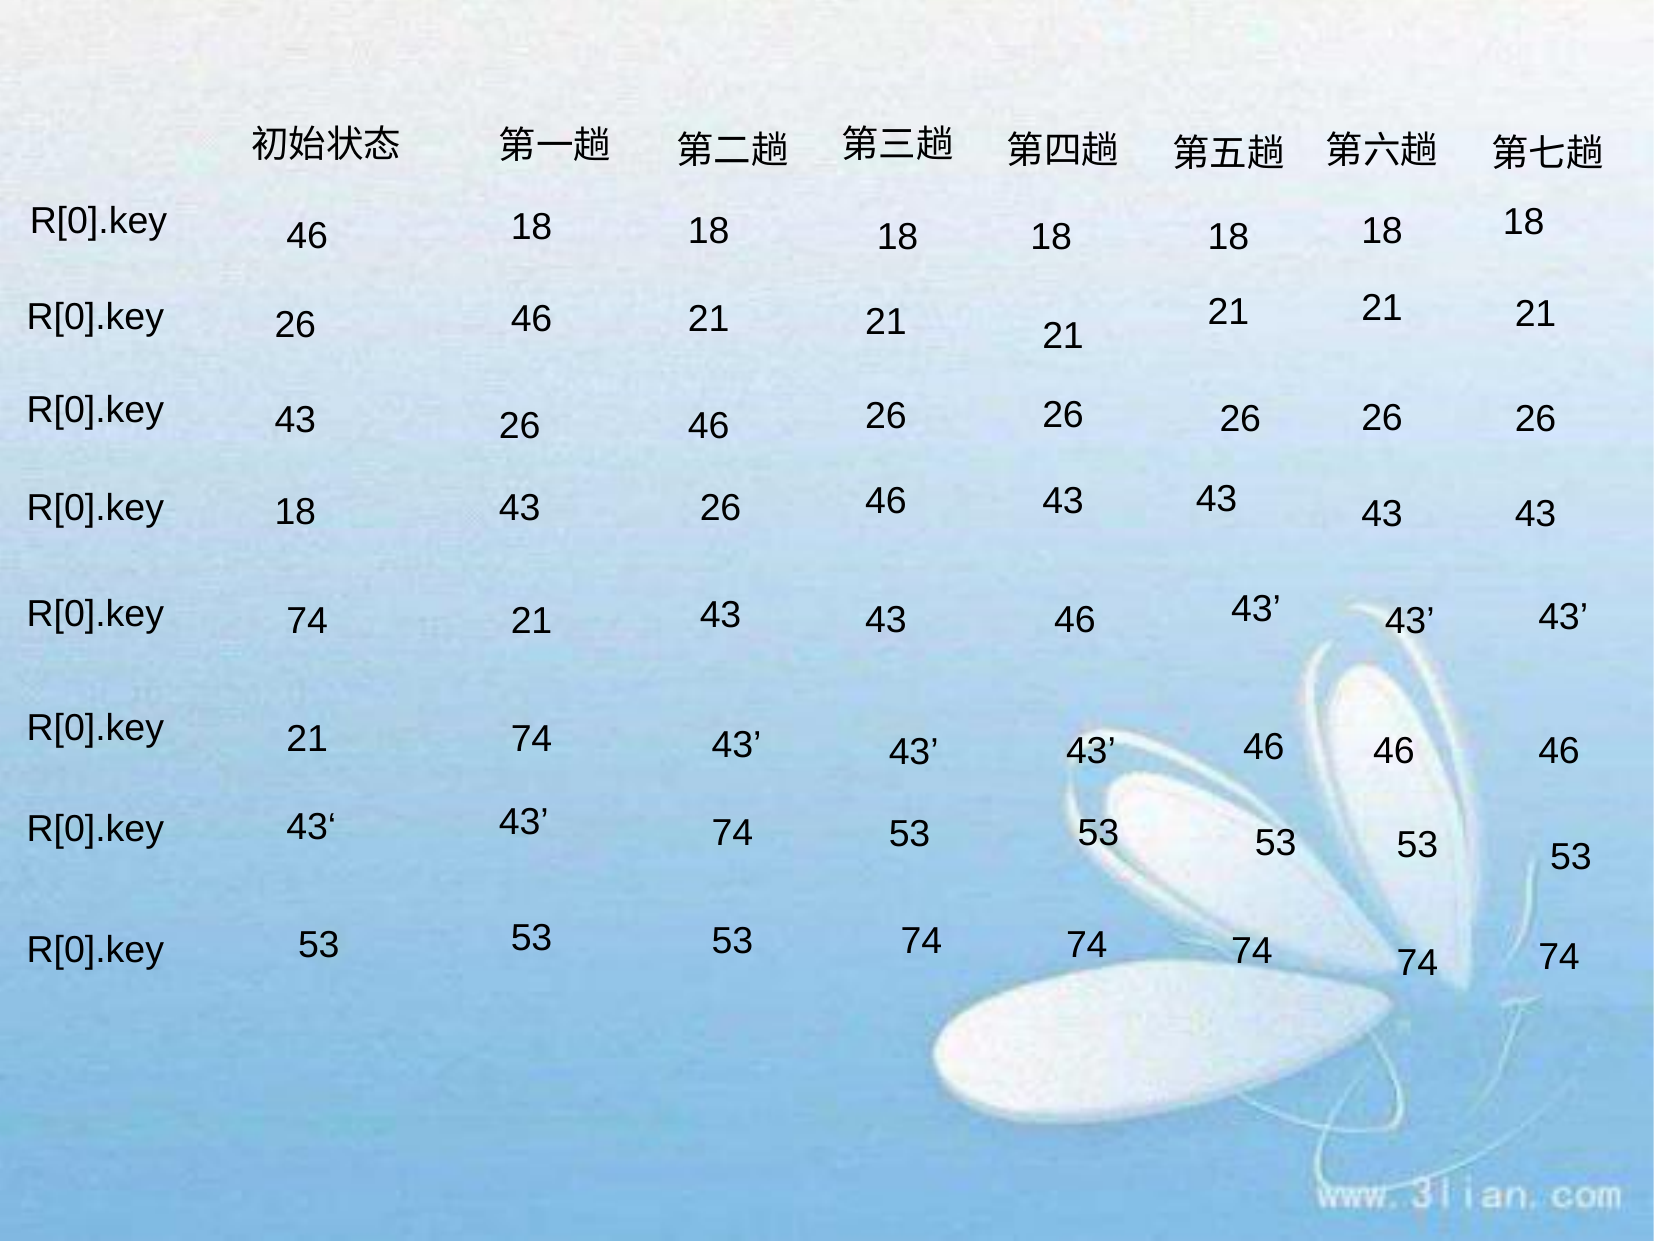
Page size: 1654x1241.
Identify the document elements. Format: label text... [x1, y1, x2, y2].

text_box 第六趟 [1311, 106, 1465, 189]
text_box R[0].key [11, 458, 189, 558]
text_box 43’ [484, 793, 591, 851]
text_box 43’ [1051, 721, 1134, 779]
text_box 74 [1216, 922, 1300, 980]
text_box 43 [484, 479, 579, 537]
text_box 18 [496, 177, 591, 276]
text_box 43’ [1370, 591, 1453, 649]
text_box 18 [259, 482, 332, 540]
text_box 43’ [696, 694, 792, 794]
text_box 46 [1228, 696, 1323, 796]
text_box 74 [1523, 907, 1642, 1007]
text_box 53 [696, 911, 792, 969]
text_box 第三趟 [826, 106, 992, 177]
text_box 43 [1500, 485, 1583, 543]
text_box 43’ [1216, 579, 1300, 637]
text_box 26 [850, 387, 981, 445]
text_box 74 [1381, 913, 1477, 1013]
text_box 21 [673, 290, 780, 348]
text_box 53 [874, 805, 957, 863]
text_box 43 [1027, 472, 1111, 530]
text_box 53 [1381, 816, 1489, 873]
text_box 18 [1015, 207, 1123, 265]
text_box R[0].key [11, 576, 201, 650]
text_box 第二趟 [661, 106, 827, 189]
text_box 26 [259, 296, 355, 354]
text_box 21 [1192, 281, 1288, 343]
text_box 43’ [1523, 588, 1607, 646]
text_box 74 [496, 709, 603, 767]
text_box R[0].key [11, 279, 201, 355]
text_box 46 [850, 460, 945, 540]
text_box 18 [1192, 207, 1276, 265]
text_box 第五趟 [1157, 86, 1312, 213]
text_box 21 [1500, 284, 1583, 342]
text_box 43’ [874, 722, 969, 780]
text_box 26 [484, 396, 591, 454]
text_box 26 [1500, 389, 1595, 447]
text_box 74 [885, 911, 969, 969]
text_box 53 [1535, 827, 1630, 885]
text_box R[0].key [11, 907, 201, 993]
text_box 74 [271, 591, 367, 649]
text_box 26 [685, 479, 768, 537]
text_box 46 [496, 290, 579, 348]
text_box 53 [283, 916, 378, 974]
text_box 26 [1027, 377, 1111, 452]
text_box 第一趟 [484, 106, 650, 178]
text_box 74 [1051, 916, 1158, 974]
text_box R[0].key [15, 191, 205, 249]
text_box 74 [696, 804, 780, 862]
text_box 21 [496, 591, 615, 649]
text_box 43 [259, 390, 343, 448]
text_box 21 [1346, 278, 1430, 336]
text_box 18 [1488, 192, 1642, 250]
text_box 43 [850, 588, 945, 650]
text_box 43 [1346, 485, 1430, 543]
text_box 46 [1039, 590, 1134, 648]
text_box R[0].key [11, 685, 201, 770]
text_box 53 [496, 909, 579, 967]
text_box 43 [685, 585, 780, 643]
text_box 21 [271, 709, 367, 767]
text_box 18 [862, 207, 957, 265]
text_box 46 [271, 200, 367, 271]
text_box R[0].key [11, 793, 213, 863]
text_box 21 [1027, 307, 1111, 364]
text_box 18 [1346, 201, 1430, 259]
text_box 53 [1062, 804, 1158, 862]
text_box 26 [1204, 389, 1312, 447]
text_box 21 [850, 292, 957, 350]
text_box 46 [1358, 721, 1453, 779]
text_box 43 [1181, 448, 1276, 548]
text_box 18 [673, 201, 780, 259]
text_box 初始状态 [236, 94, 426, 187]
text_box 26 [1346, 377, 1453, 457]
text_box 第四趟 [992, 106, 1157, 189]
text_box 46 [1523, 721, 1630, 779]
text_box 43‘ [271, 791, 355, 862]
text_box 53 [1240, 803, 1335, 883]
text_box R[0].key [11, 359, 189, 458]
picture [0, 0, 1654, 1241]
text_box 46 [673, 396, 768, 454]
text_box 第七趟 [1476, 106, 1642, 193]
